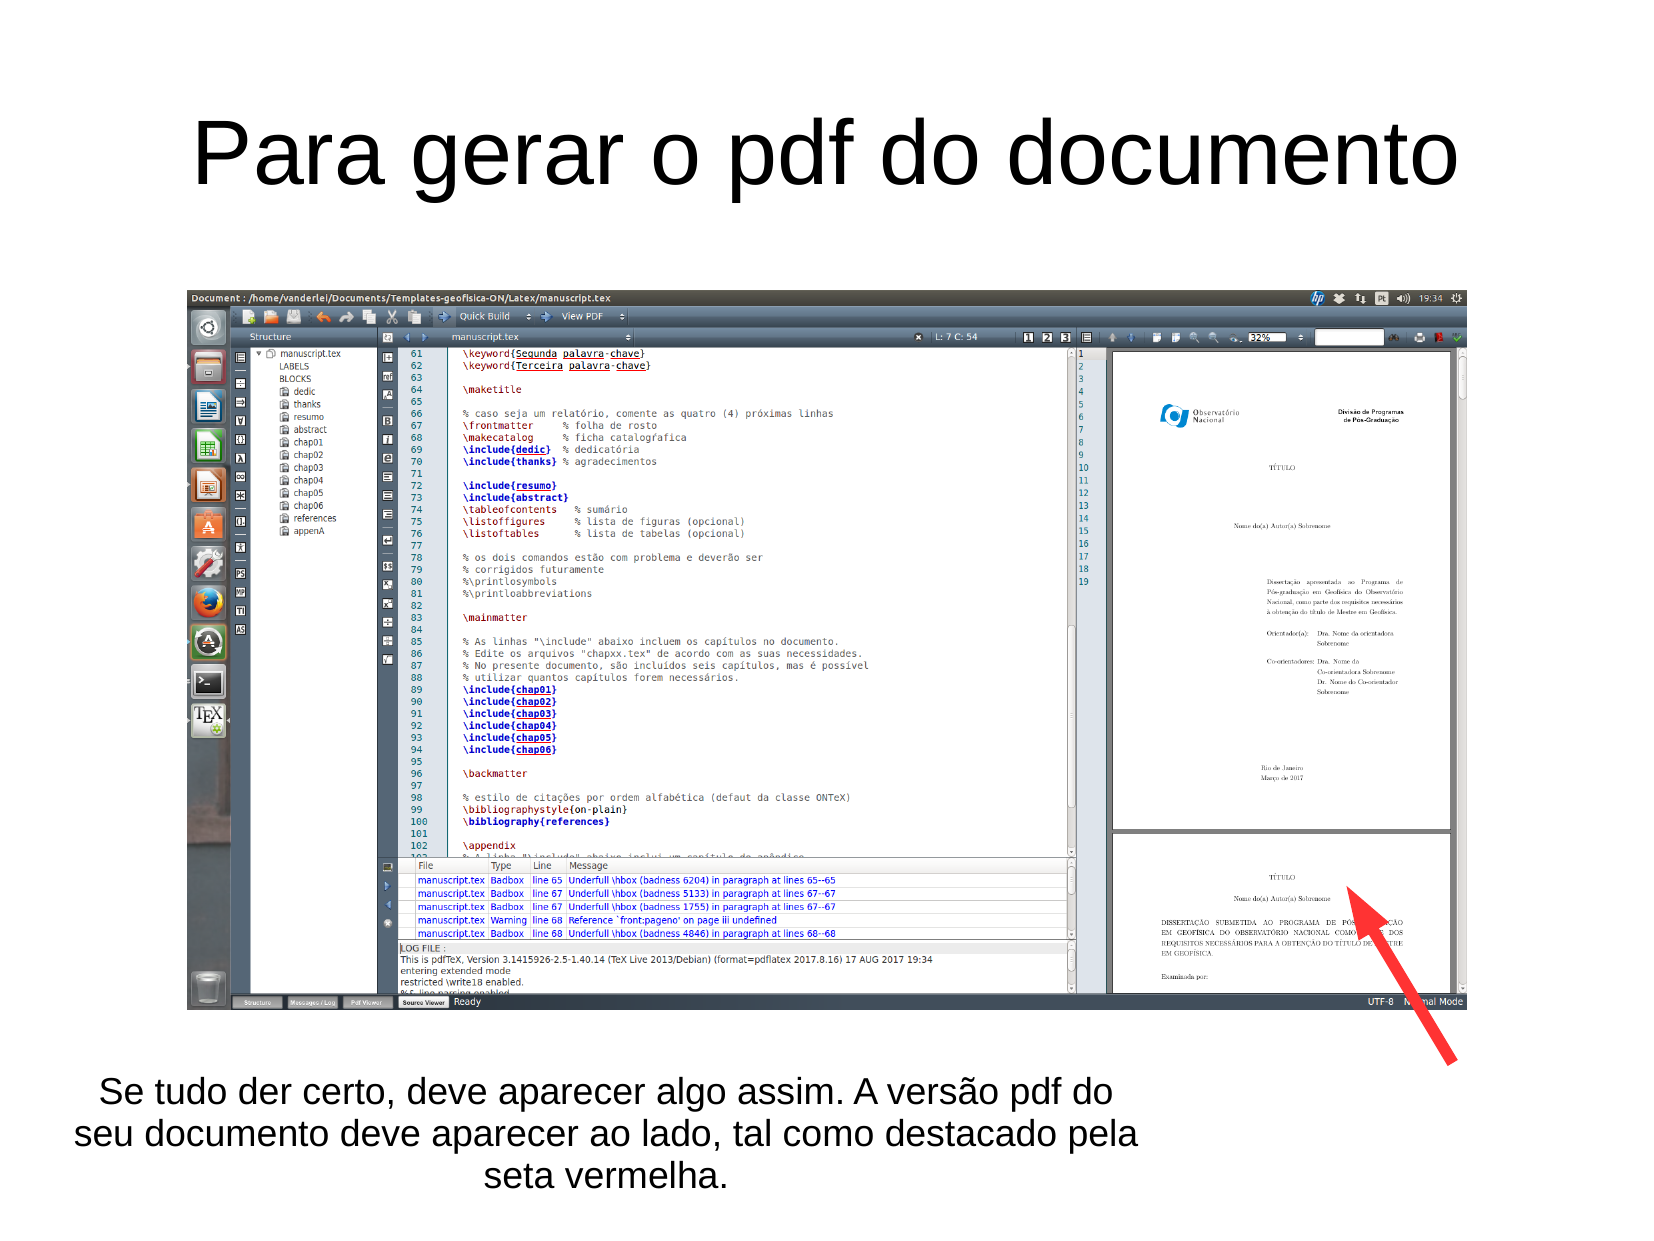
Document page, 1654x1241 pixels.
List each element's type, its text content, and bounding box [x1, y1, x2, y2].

title Para gerar o pdf do documento [82, 49, 1571, 257]
text_box Se tudo der certo, deve aparecer algo assim. A versão pdf do seu documento deve aparecer ao lado, tal como destacado pela seta vermelha. [59, 1062, 1158, 1204]
picture [187, 290, 1467, 1010]
